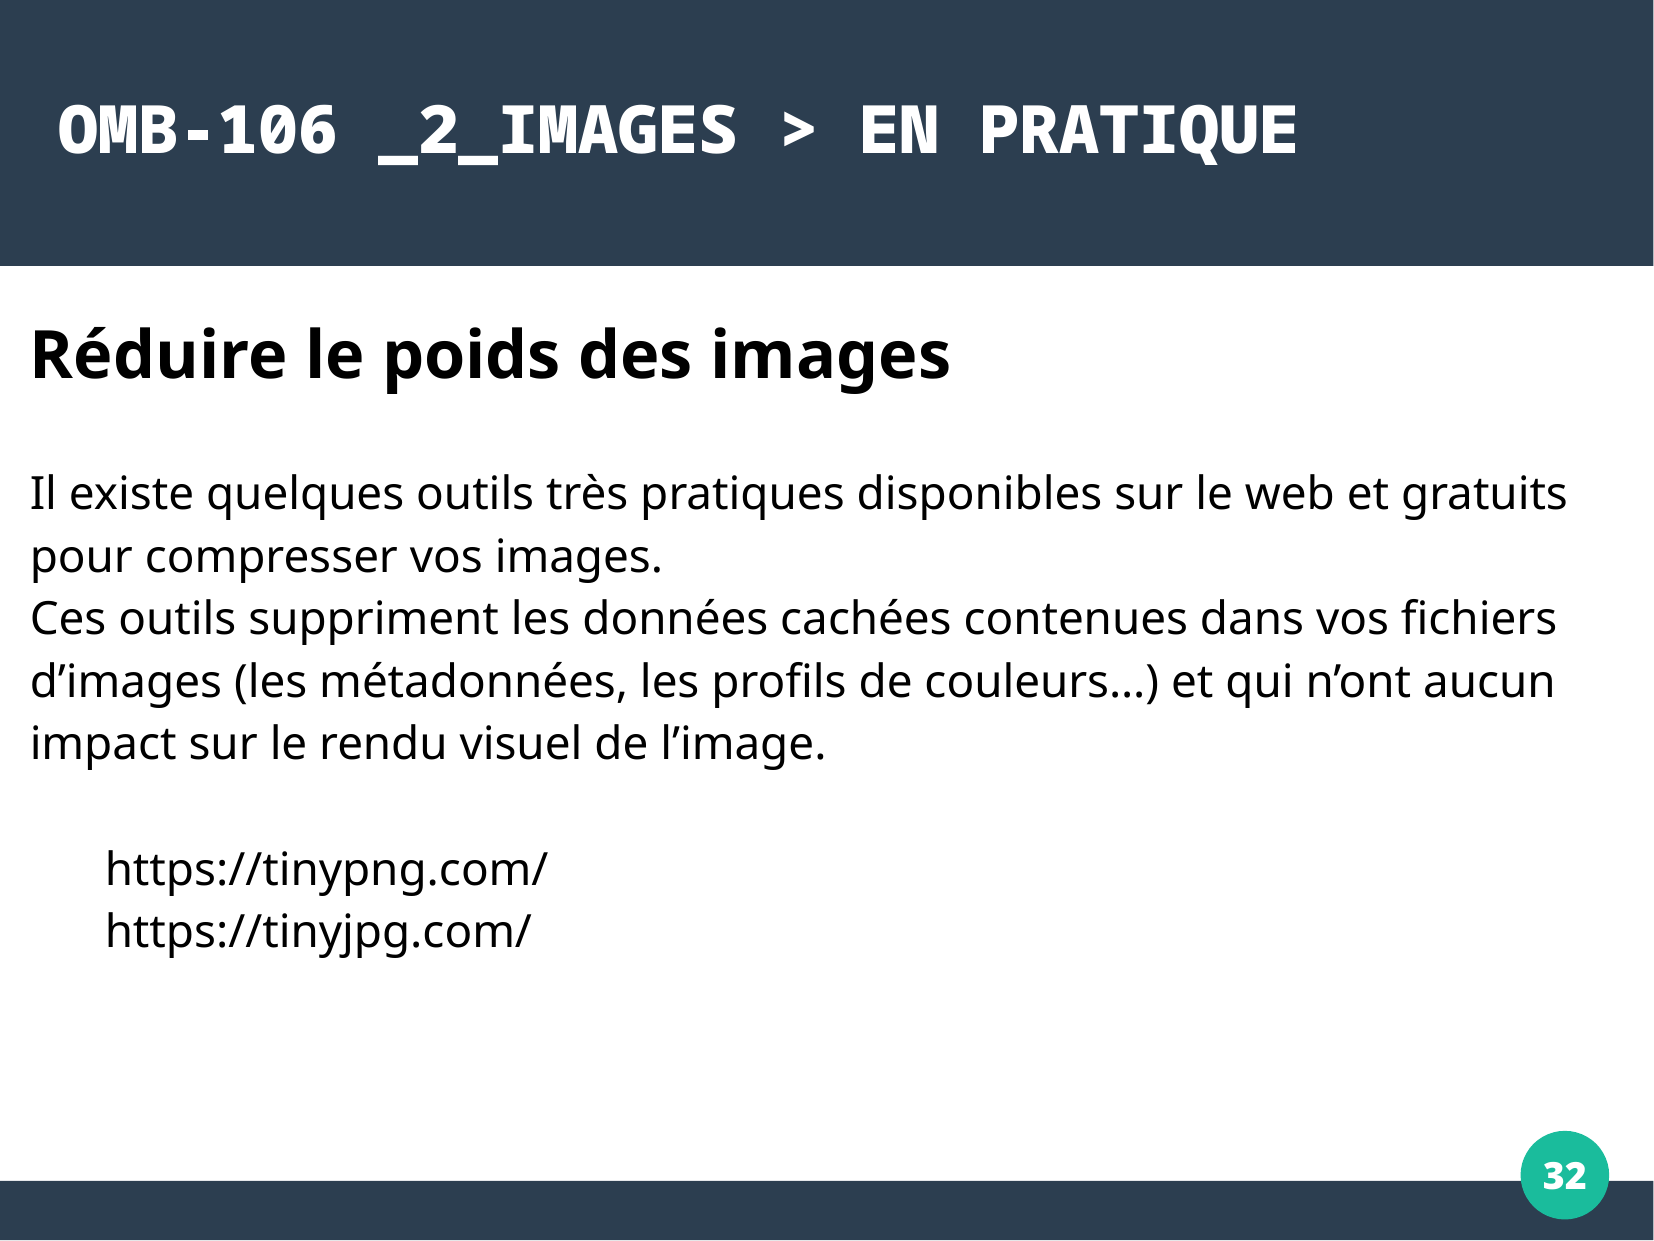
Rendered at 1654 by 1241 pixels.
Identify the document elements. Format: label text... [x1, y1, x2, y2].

title OMB-106 _2_IMAGES > EN PRATIQUE [58, 49, 1595, 207]
text_box Réduire le poids des images Il existe quelques outils très pratiques disponibles sur le web et gratuits pour compresser vos images. Ces outils suppriment les données cachées contenues dans vos fichiers d’images (les métadonnées, les profils de couleurs…) et qui n’ont aucun impact sur le rendu visuel de l’image. https://tinypng.com/ https://tinyjpg.com/ [15, 300, 1621, 1183]
